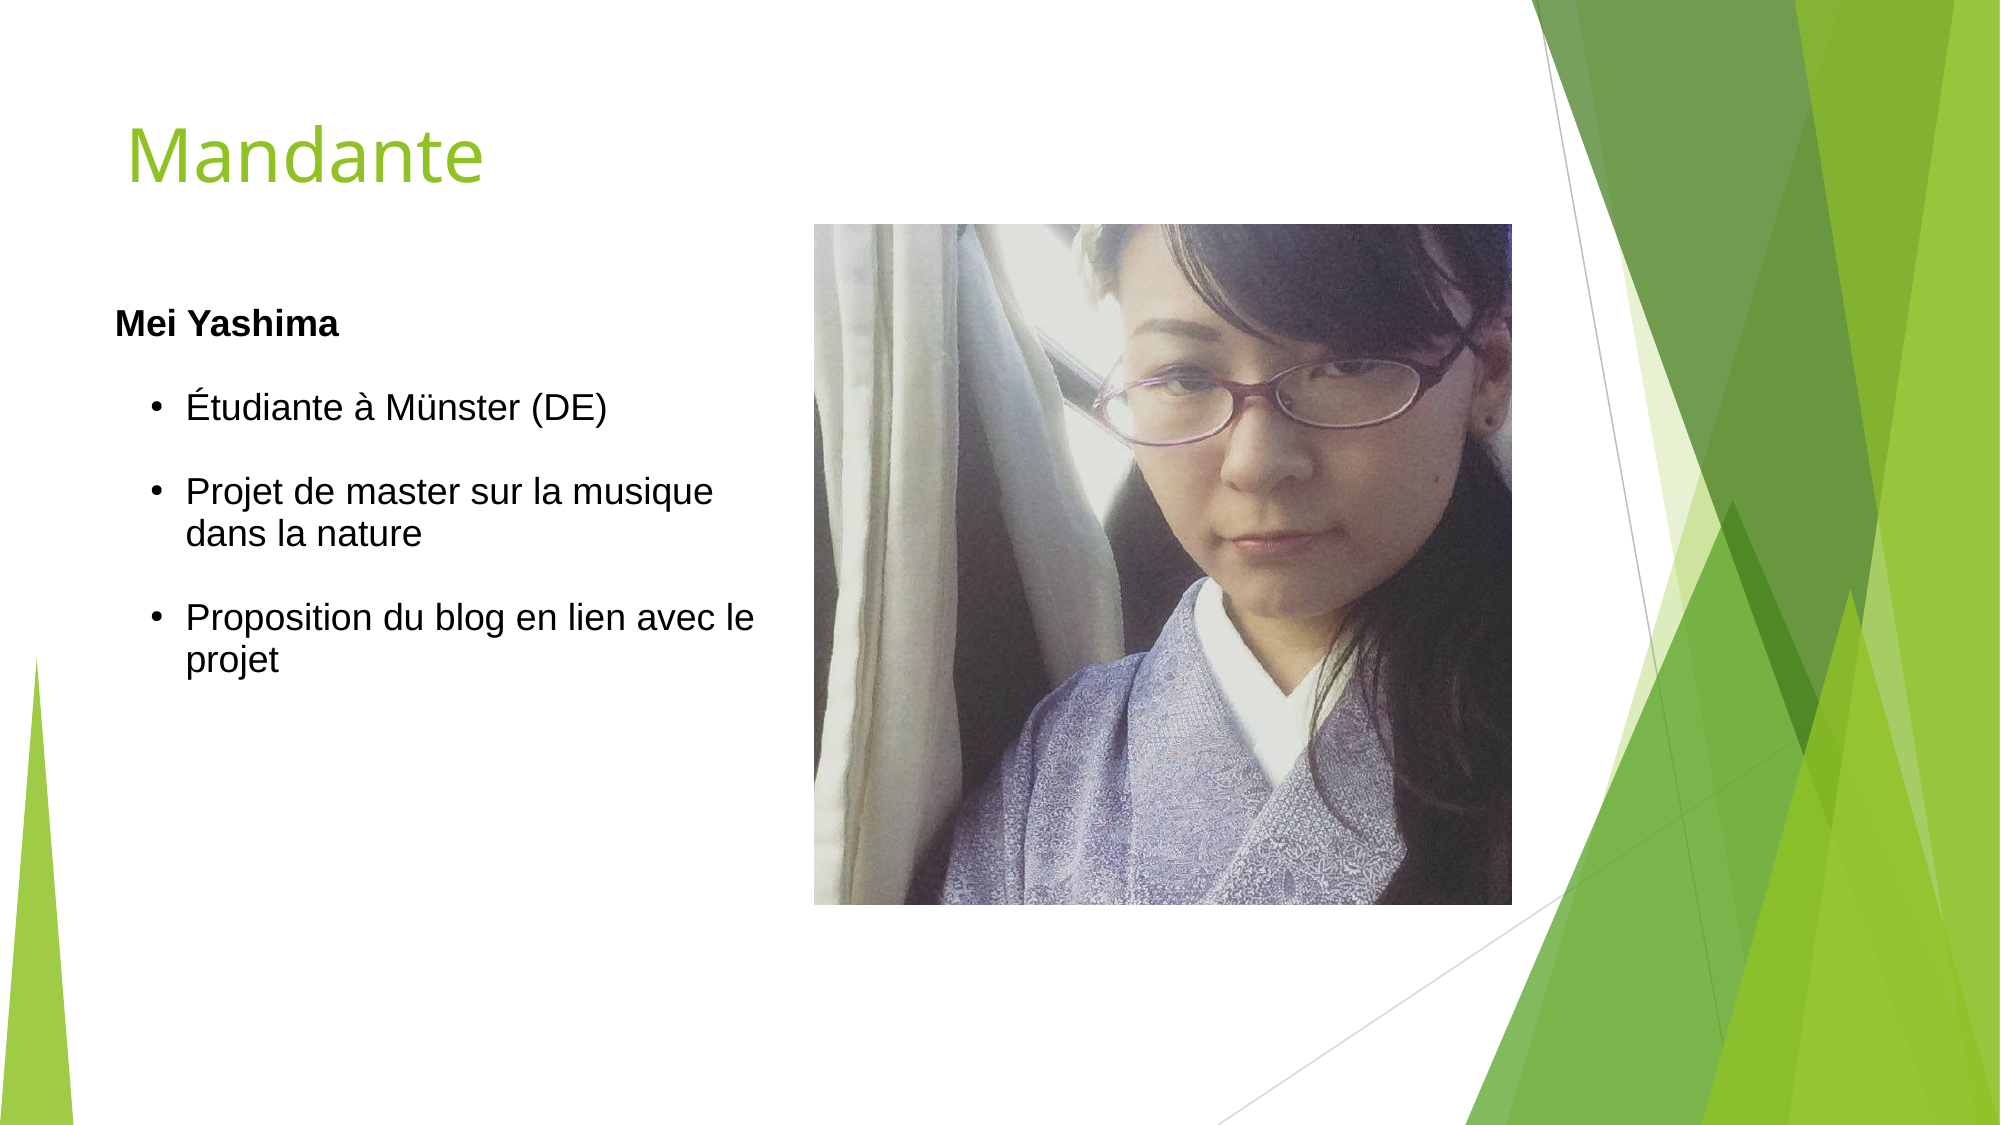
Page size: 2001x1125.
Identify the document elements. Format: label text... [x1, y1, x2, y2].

picture [814, 224, 1512, 905]
text_box Mei Yashima Étudiante à Münster (DE) Projet de master sur la musique dans la nature Proposition du blog en lien avec le projet [100, 295, 804, 690]
title Mandante [111, 99, 1522, 213]
